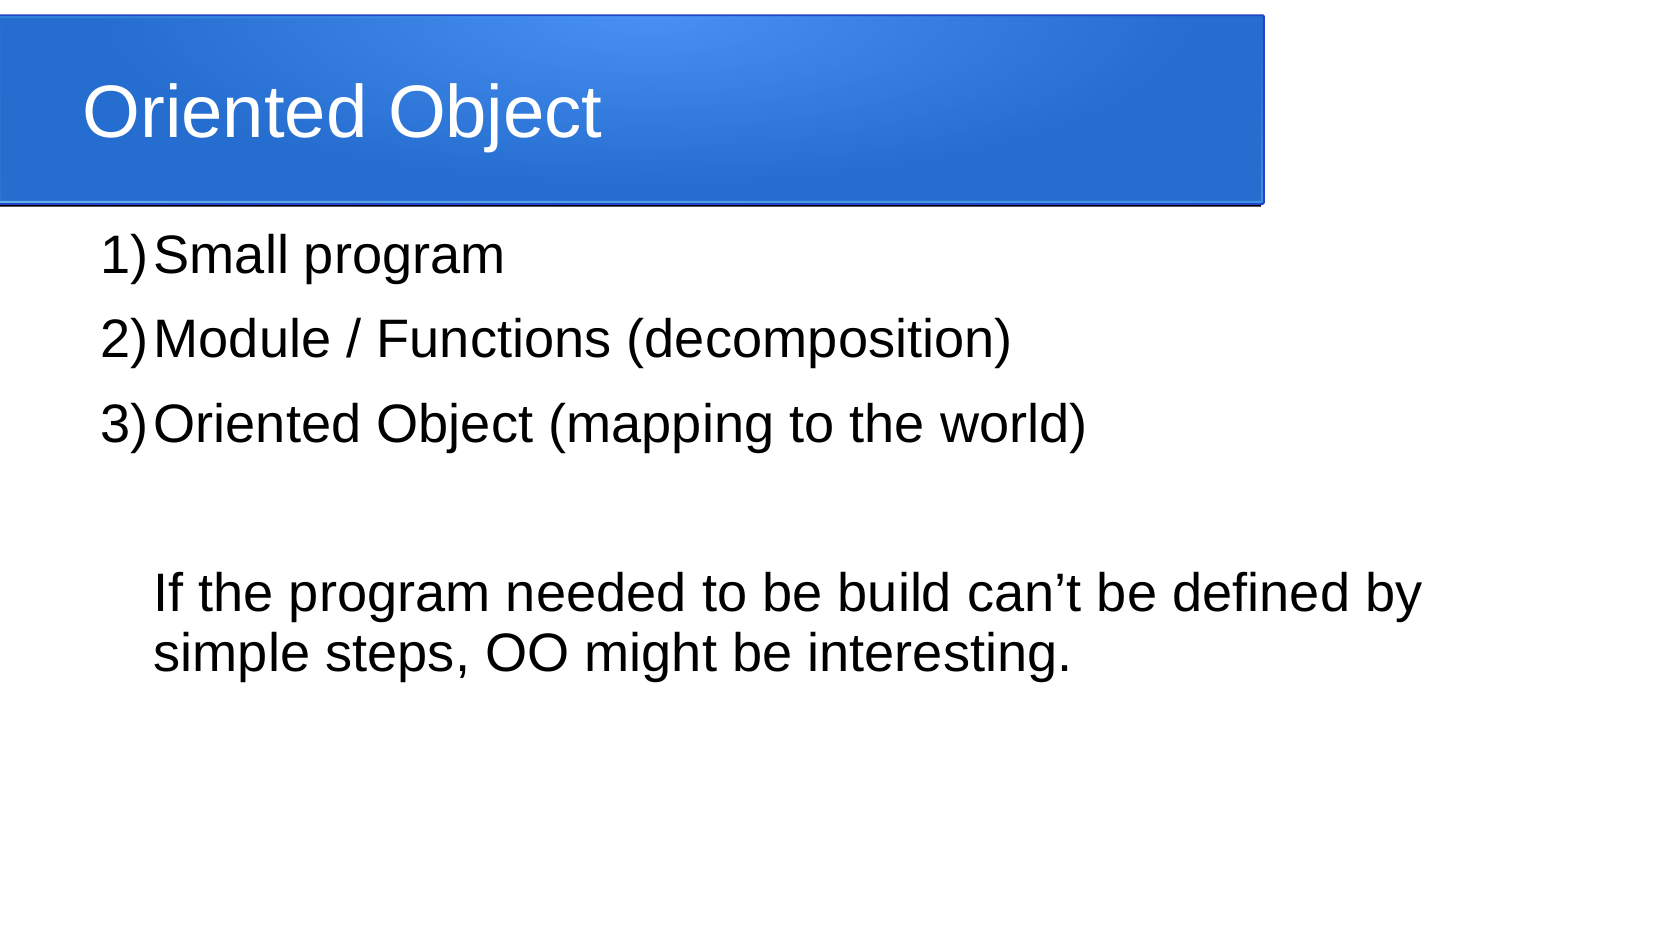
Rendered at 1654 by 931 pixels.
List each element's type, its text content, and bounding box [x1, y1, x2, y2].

list Small program Module / Functions (decomposition) Oriented Object (mapping to the world) If the program needed to be build can’t be defined by simple steps, OO might be interesting. [82, 224, 1571, 764]
title Oriented Object [82, 35, 1235, 189]
